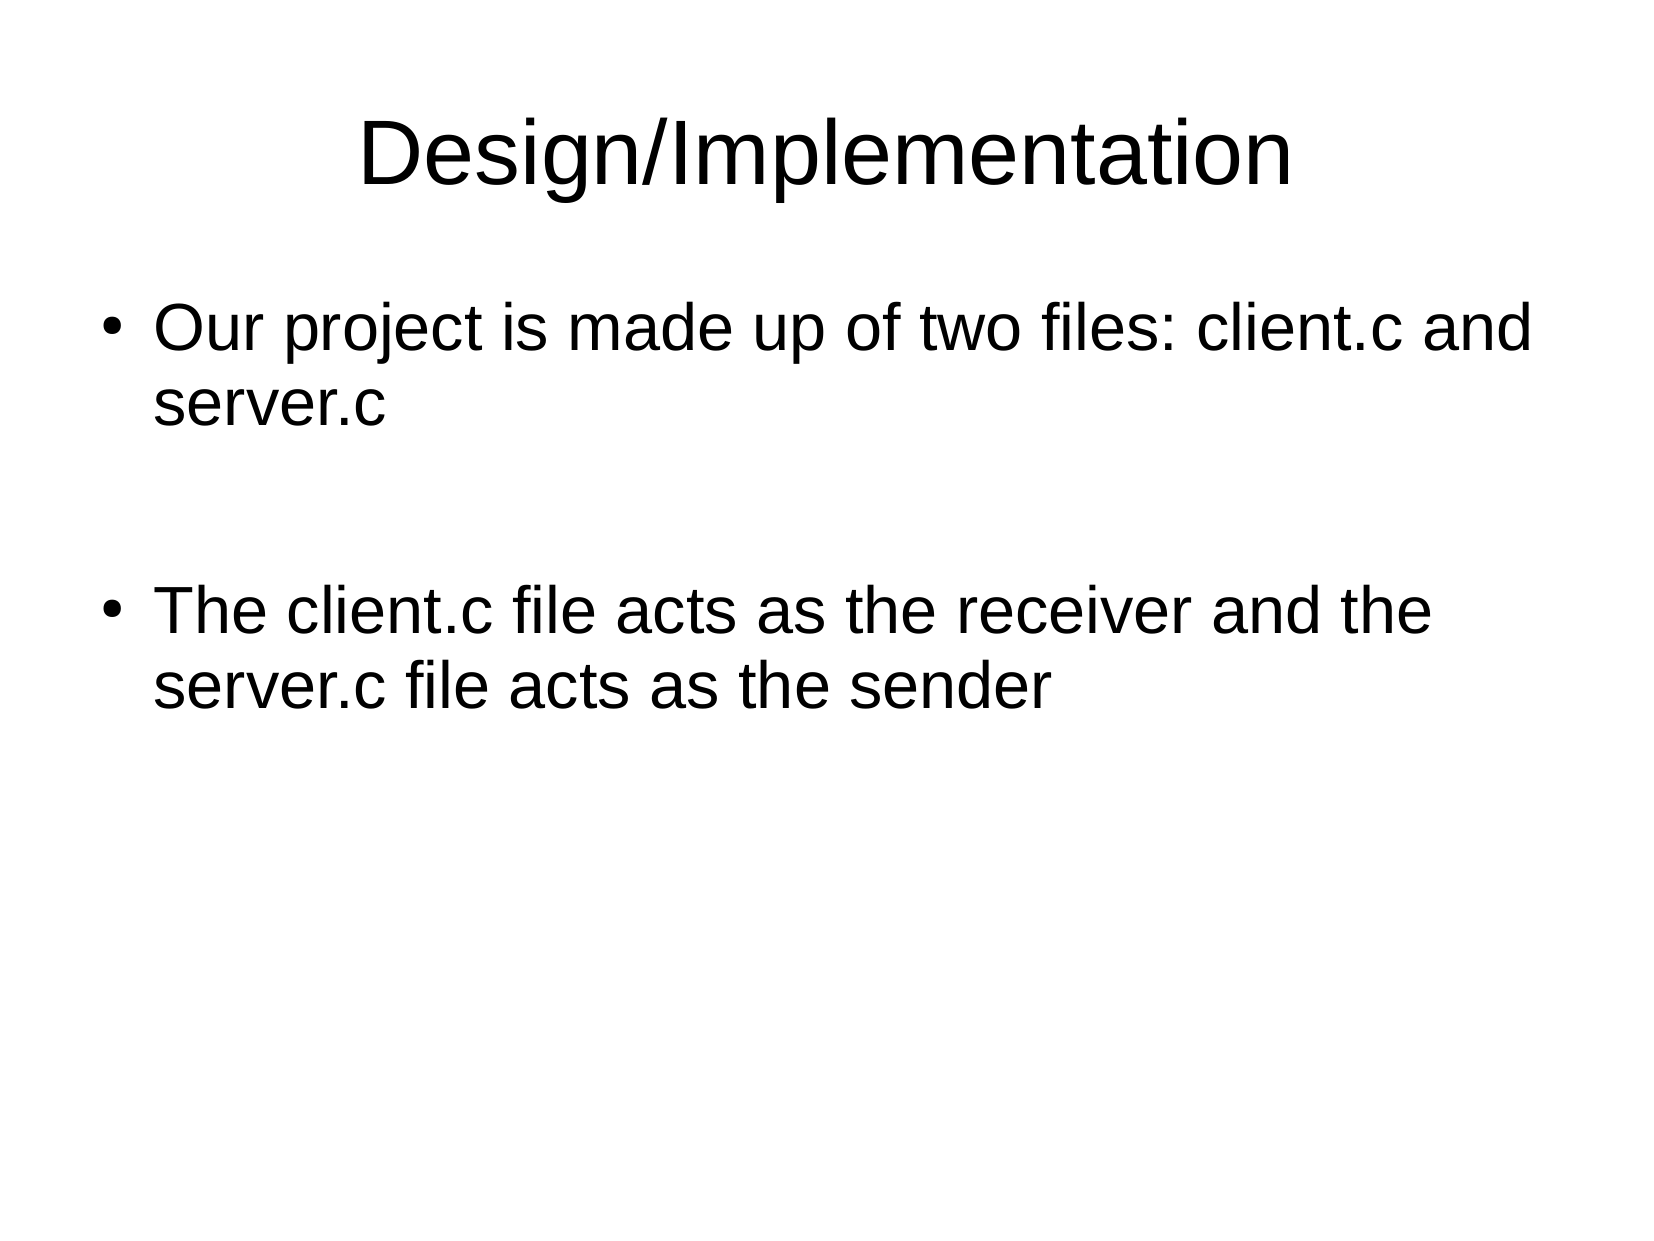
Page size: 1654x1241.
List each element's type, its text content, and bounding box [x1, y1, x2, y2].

list Our project is made up of two files: client.c and server.c The client.c file acts as the receiver and the server.c file acts as the sender [82, 290, 1571, 1010]
title Design/Implementation [82, 49, 1571, 257]
